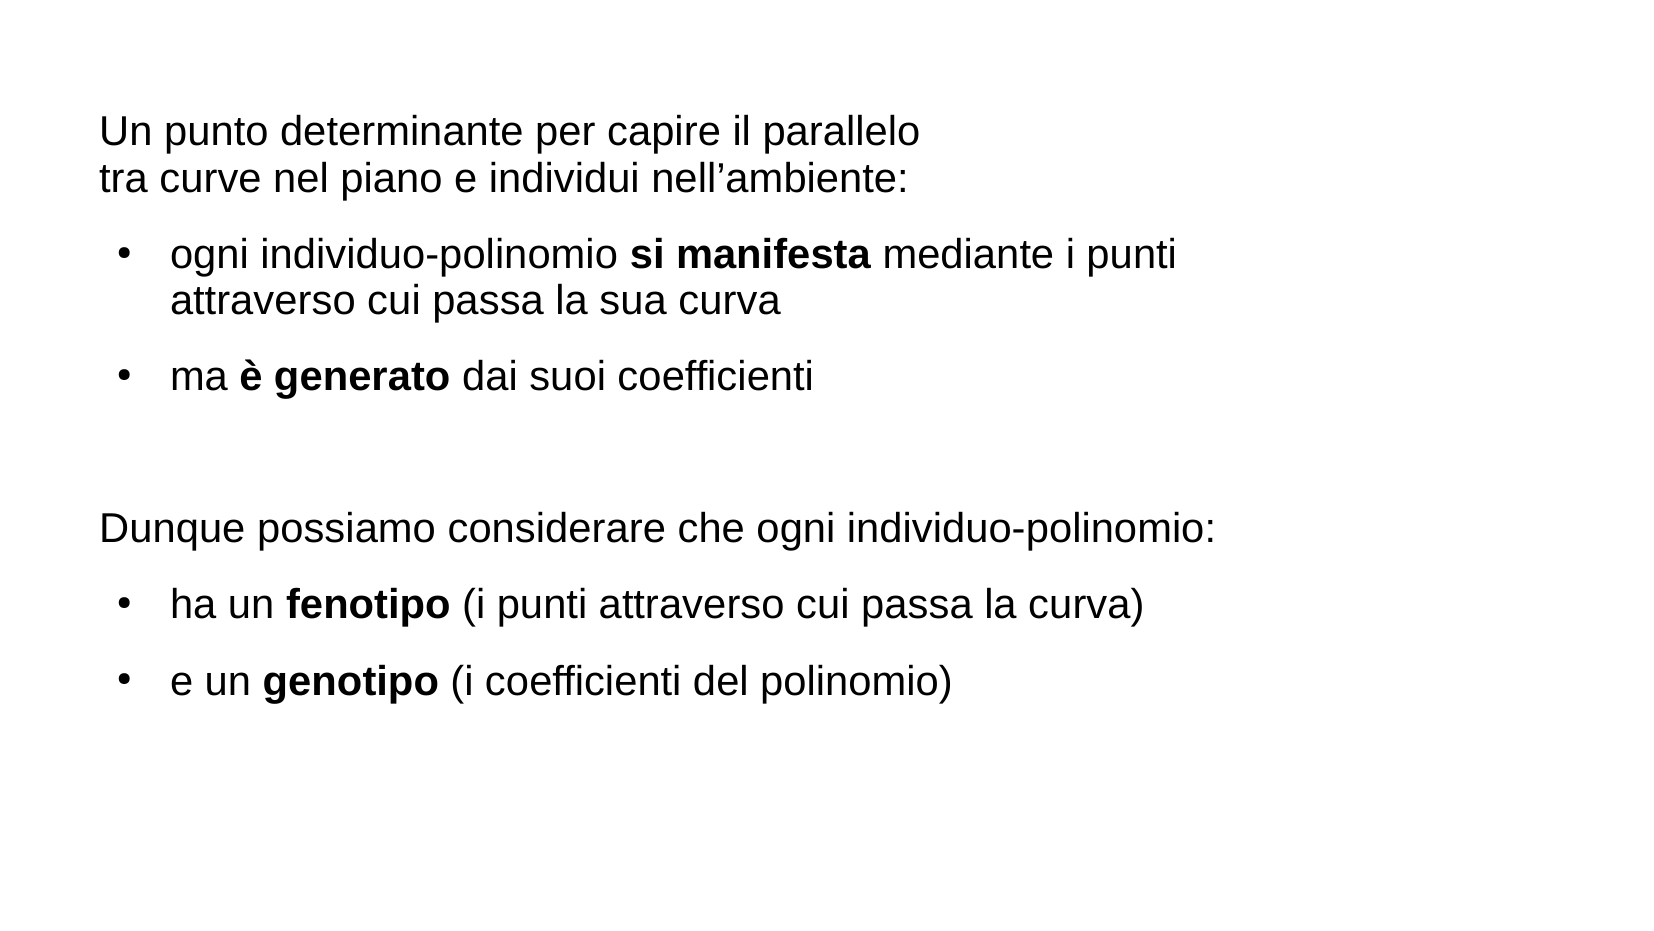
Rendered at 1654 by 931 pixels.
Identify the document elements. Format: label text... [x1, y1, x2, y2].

list Un punto determinante per capire il parallelo tra curve nel piano e individui nell’ambiente: ogni individuo-polinomio si manifesta mediante i punti attraverso cui passa la sua curva ma è generato dai suoi coefficienti Dunque possiamo considerare che ogni individuo-polinomio: ha un fenotipo (i punti attraverso cui passa la curva) e un genotipo (i coefficienti del polinomio) [99, 108, 1570, 777]
